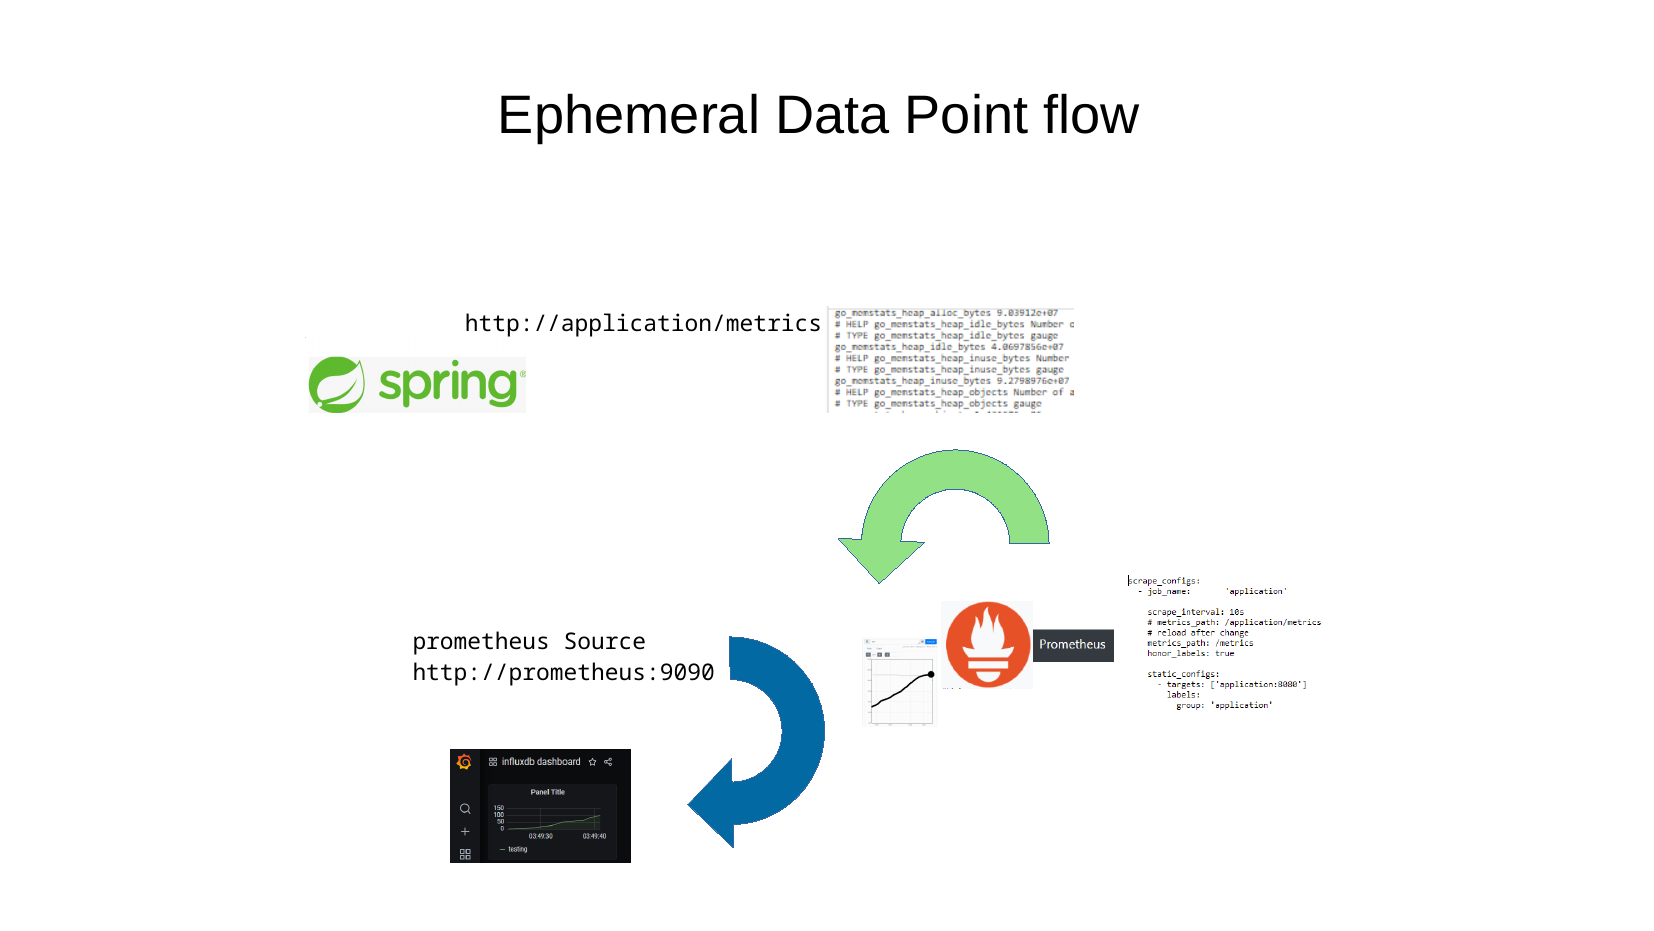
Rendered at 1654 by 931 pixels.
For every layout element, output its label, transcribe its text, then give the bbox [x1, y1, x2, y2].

picture [305, 337, 526, 413]
text_box http://application/metrics [450, 300, 901, 357]
text_box prometheus Source http://prometheus:9090 [412, 600, 751, 713]
text_box [838, 449, 1050, 584]
picture [825, 306, 1074, 413]
picture [450, 749, 631, 863]
title Ephemeral Data Point flow [82, 37, 1571, 193]
text_box [687, 636, 825, 848]
picture [862, 575, 1330, 727]
